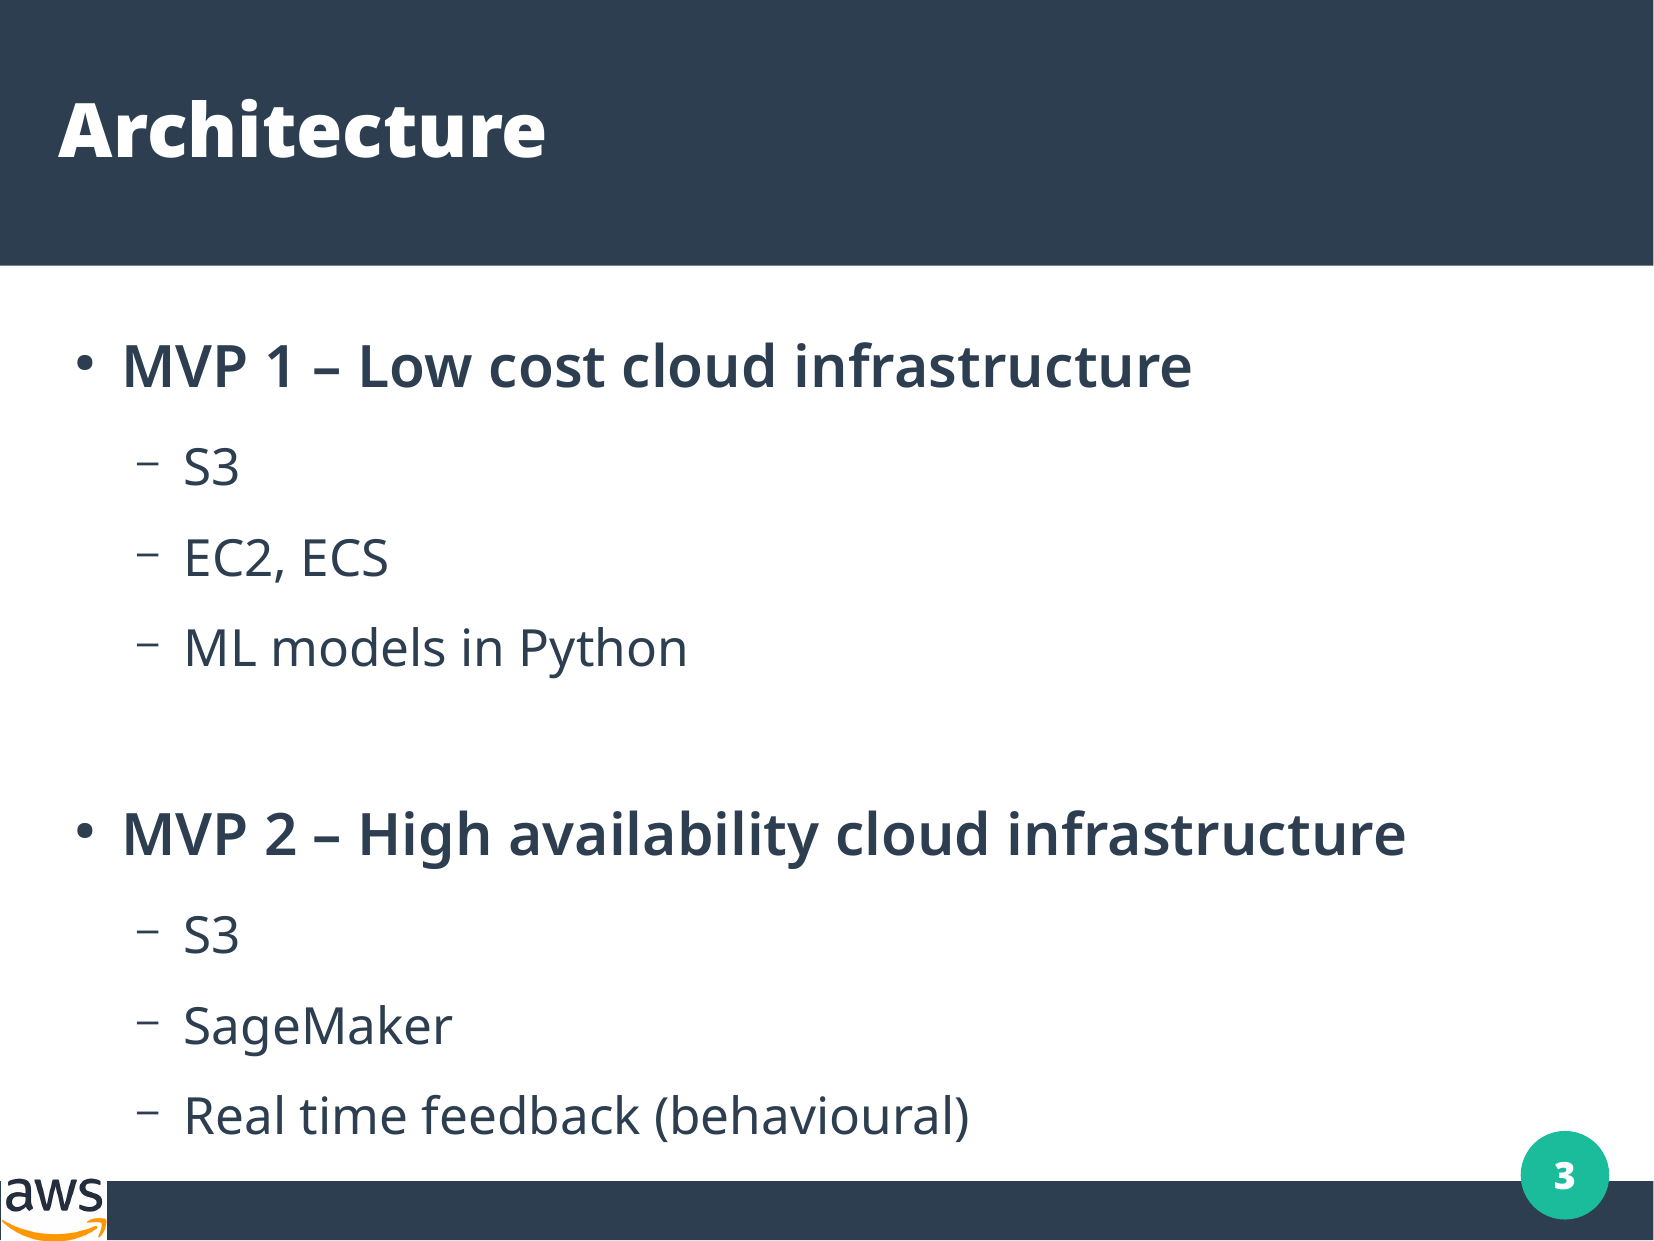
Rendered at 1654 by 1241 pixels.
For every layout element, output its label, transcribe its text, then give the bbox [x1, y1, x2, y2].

title Architecture [59, 49, 1595, 207]
picture [1, 1178, 107, 1241]
list MVP 1 – Low cost cloud infrastructure S3 EC2, ECS ML models in Python MVP 2 – High availability cloud infrastructure S3 SageMaker Real time feedback (behavioural) [59, 324, 1595, 1152]
